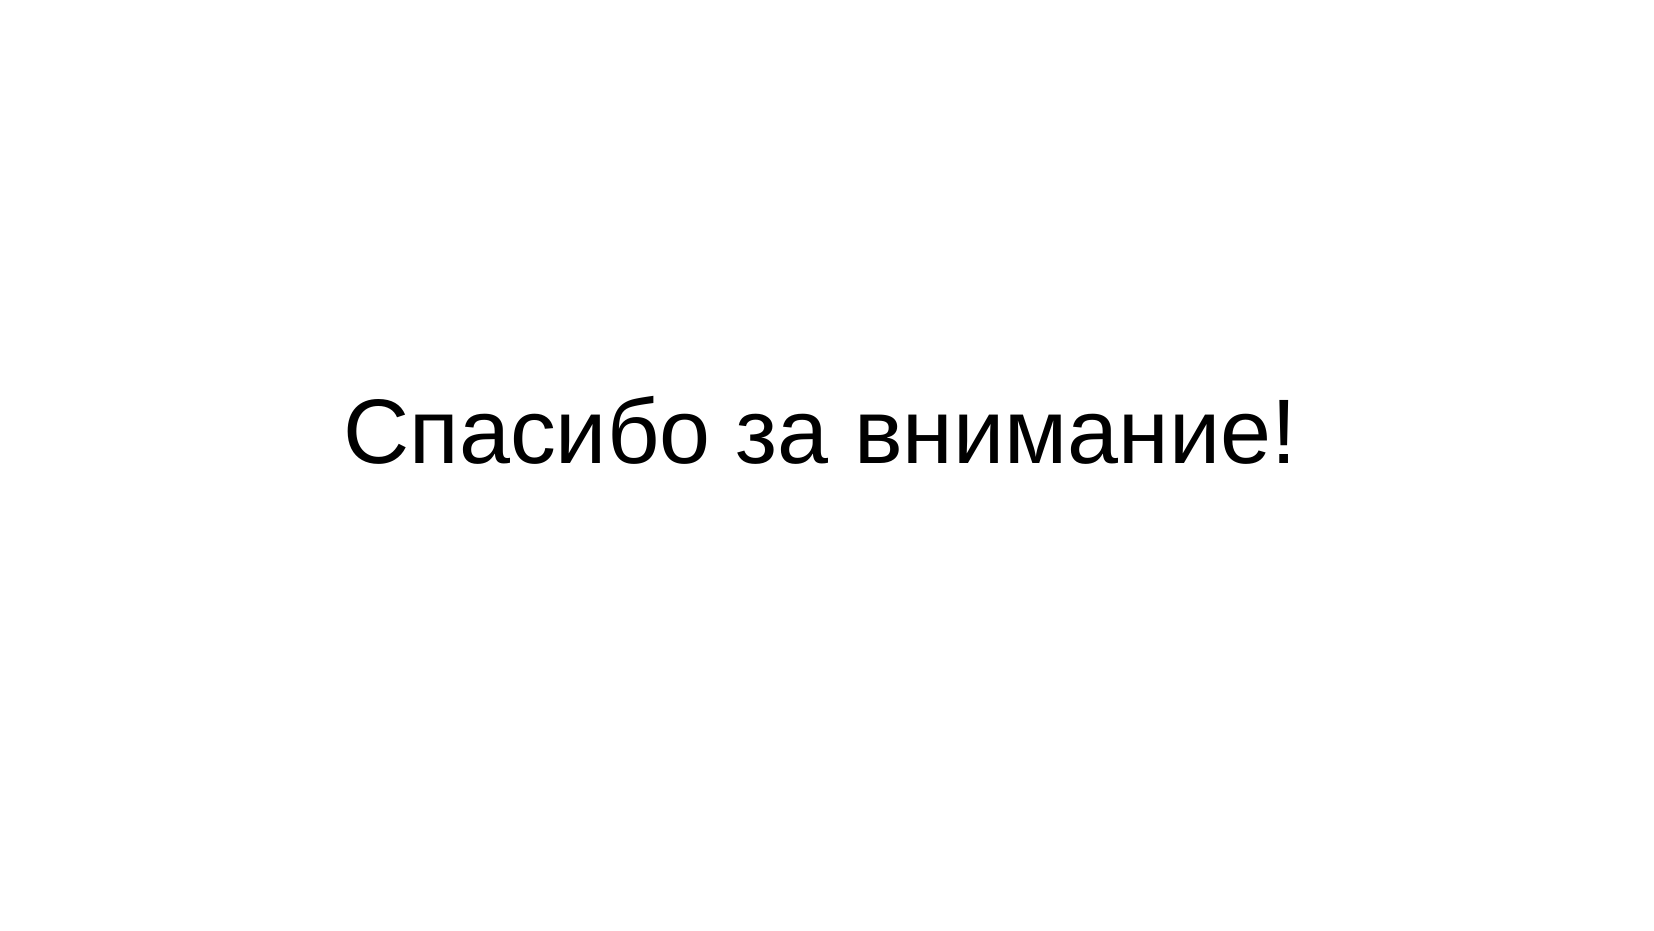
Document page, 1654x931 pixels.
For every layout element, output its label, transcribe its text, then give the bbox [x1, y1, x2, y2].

title Спасибо за внимание! [76, 354, 1565, 510]
